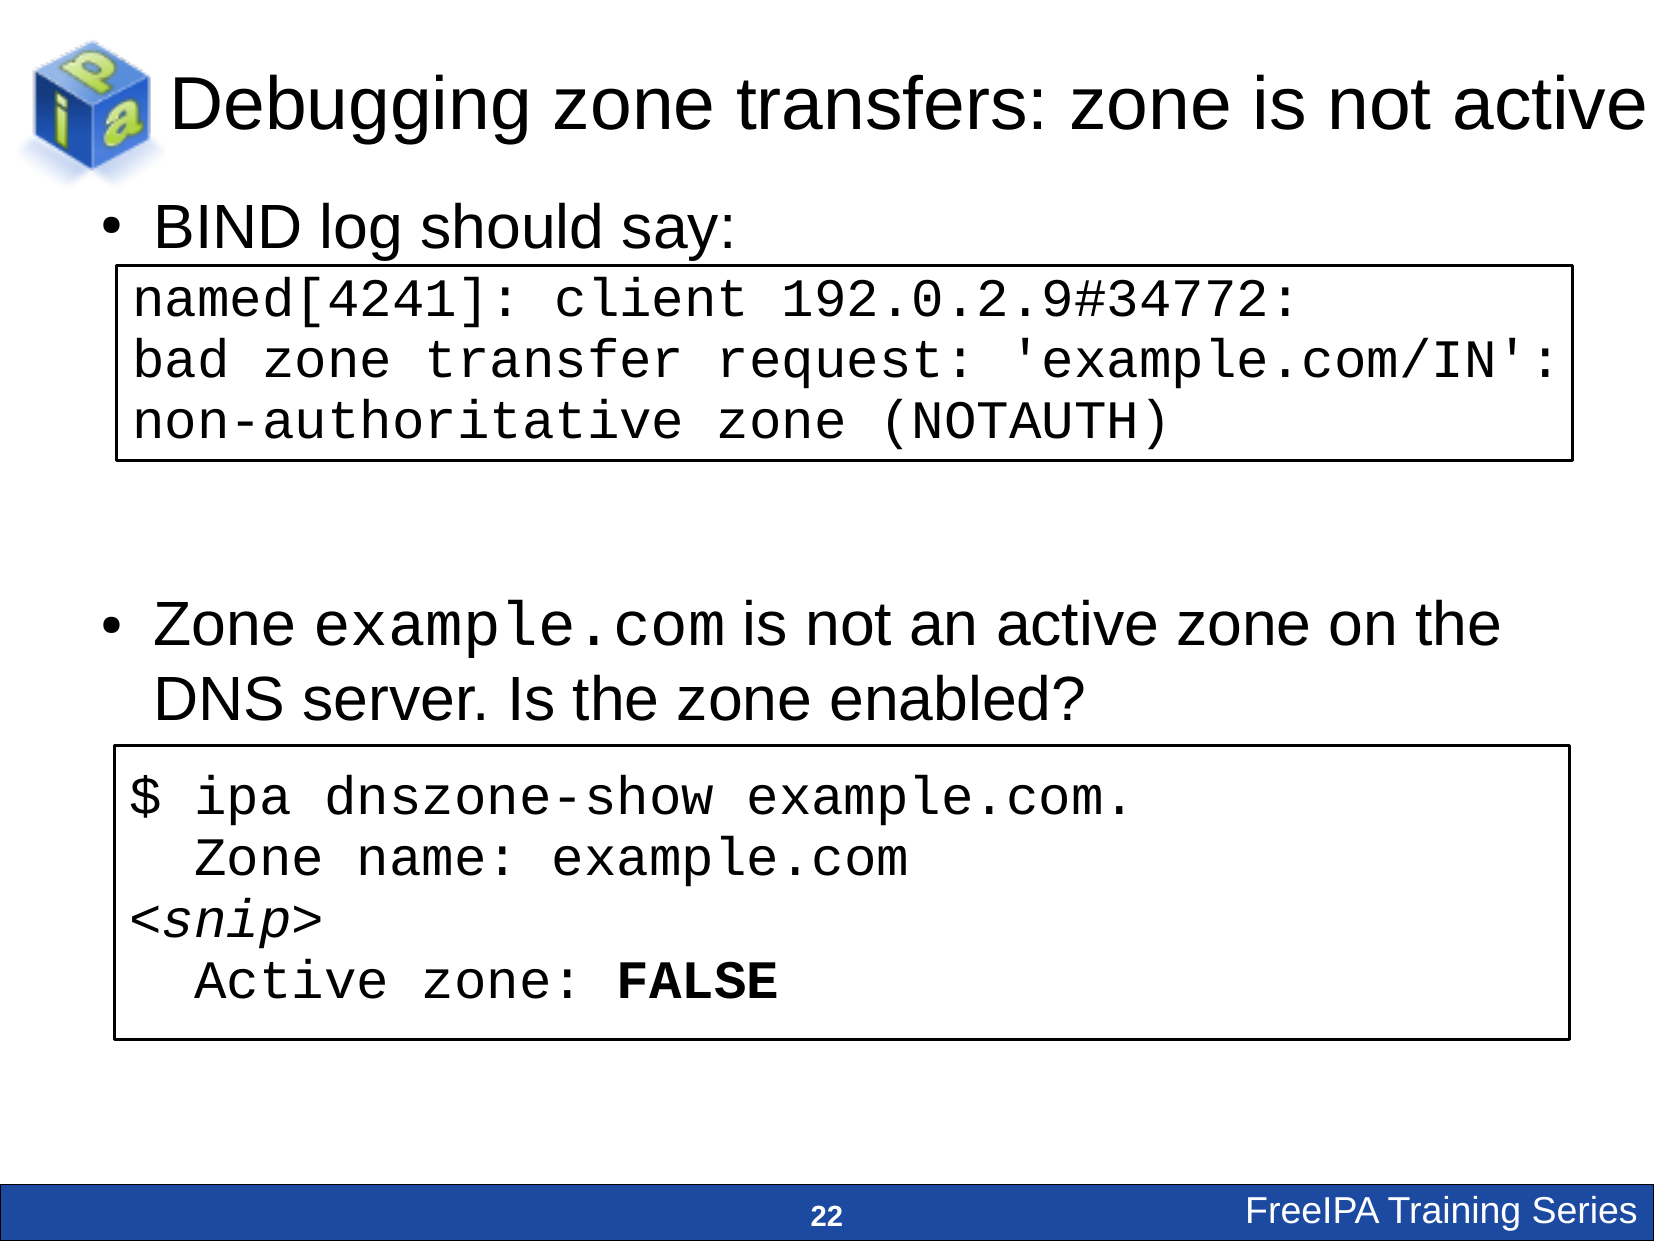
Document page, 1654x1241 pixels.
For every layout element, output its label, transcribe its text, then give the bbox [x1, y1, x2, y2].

title Debugging zone transfers: zone is not active [169, 0, 1654, 208]
text_box named[4241]: client 192.0.2.9#34772: bad zone transfer request: 'example.com/IN': non-authoritative zone (NOTAUTH) [116, 265, 1573, 461]
text_box $ ipa dnszone-show example.com. Zone name: example.com <snip> Active zone: FALSE [114, 745, 1570, 1040]
list BIND log should say: Zone example.com is not an active zone on the DNS server. Is the zone enabled? [82, 192, 1571, 1122]
picture [17, 34, 165, 193]
